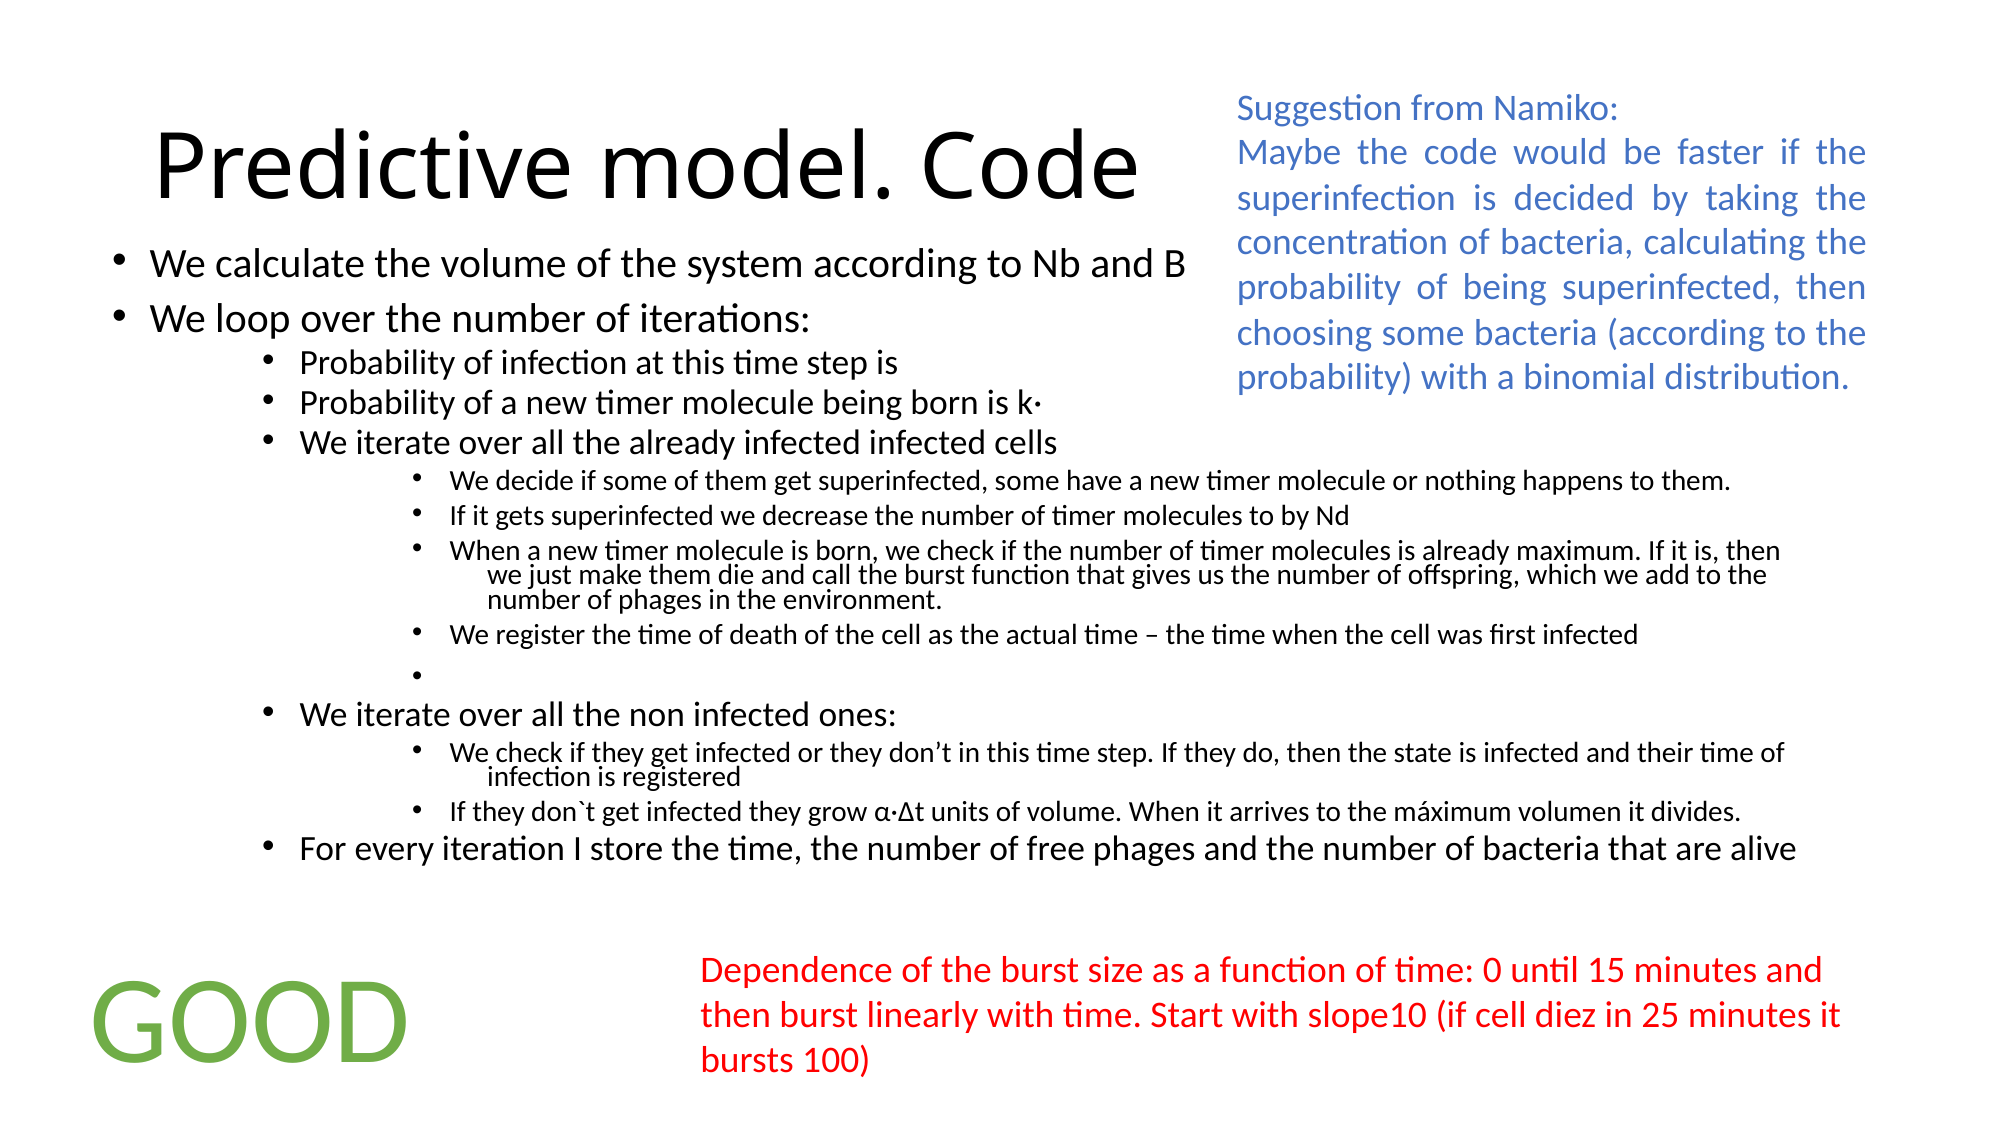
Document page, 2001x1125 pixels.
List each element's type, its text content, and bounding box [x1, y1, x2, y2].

text_box Suggestion from Namiko: Maybe the code would be faster if the superinfection is decided by taking the concentration of bacteria, calculating the probability of being superinfected, then choosing some bacteria (according to the probability) with a binomial distribution. [1221, 74, 1883, 409]
text_box Dependence of the burst size as a function of time: 0 until 15 minutes and then burst linearly with time. Start with slope10 (if cell diez in 25 minutes it bursts 100) [685, 937, 1863, 1090]
list We calculate the volume of the system according to Nb and B We loop over the number of iterations: Probability of infection at this time step is Probability of a new timer molecule being born is k· We iterate over all the already infected infected cells We decide if some of them get superinfected, some have a new timer molecule or nothing happens to them. If it gets superinfected we decrease the number of timer molecules to by Nd When a new timer molecule is born, we check if the number of timer molecules is already maximum. If it is, then we just make them die and call the burst function that gives us the number of offspring, which we add to the number of phages in the environment. We register the time of death of the cell as the actual time – the time when the cell was first infected We iterate over all the non infected ones: We check if they get infected or they don’t in this time step. If they do, then the state is infected and their time of infection is registered If they don`t get infected they grow α·Δt units of volume. When it arrives to the máximum volumen it divides. For every iteration I store the time, the number of free phages and the number of bacteria that are alive [97, 241, 1823, 937]
title Predictive model. Code [137, 59, 1863, 241]
text_box GOOD [74, 930, 820, 1097]
